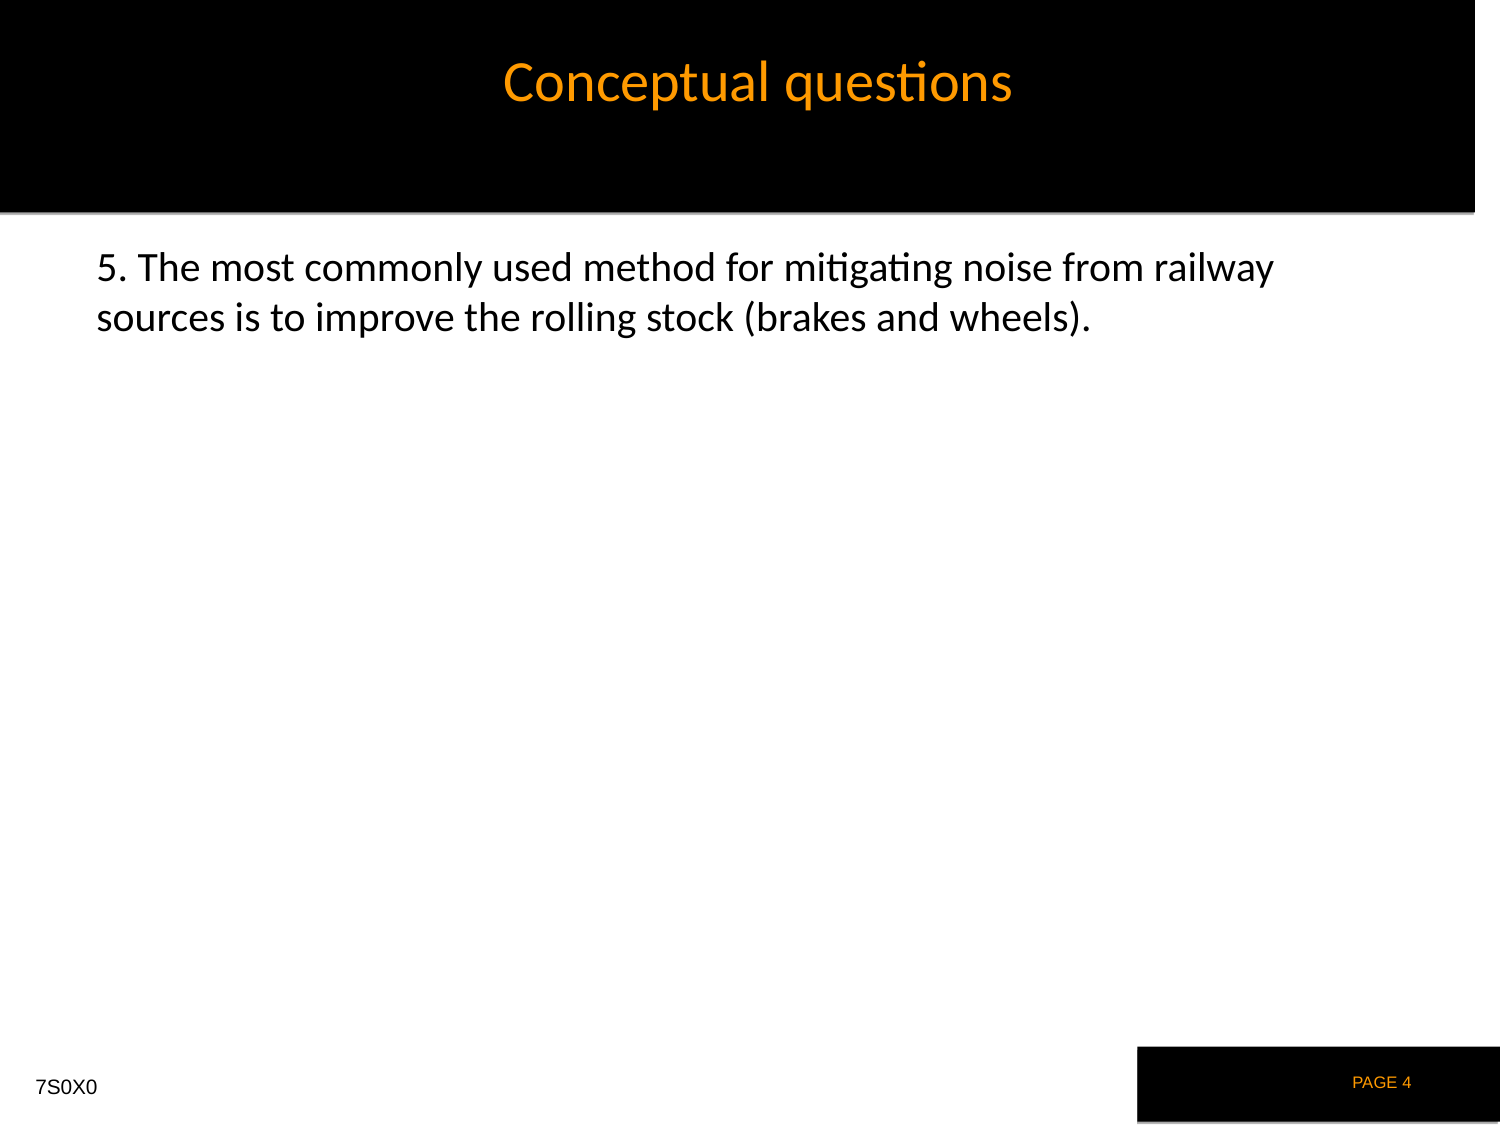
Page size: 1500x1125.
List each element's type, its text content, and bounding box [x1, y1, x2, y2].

text_box [1137, 1046, 1500, 1122]
text_box 7S0X0 [35, 1070, 626, 1102]
title Conceptual questions [100, 35, 1417, 187]
text_box [0, 0, 1475, 213]
text_box PAGE 4 [1352, 1066, 1453, 1098]
list 5. The most commonly used method for mitigating noise from railway sources is to improve the rolling stock (brakes and wheels). [81, 232, 1394, 736]
